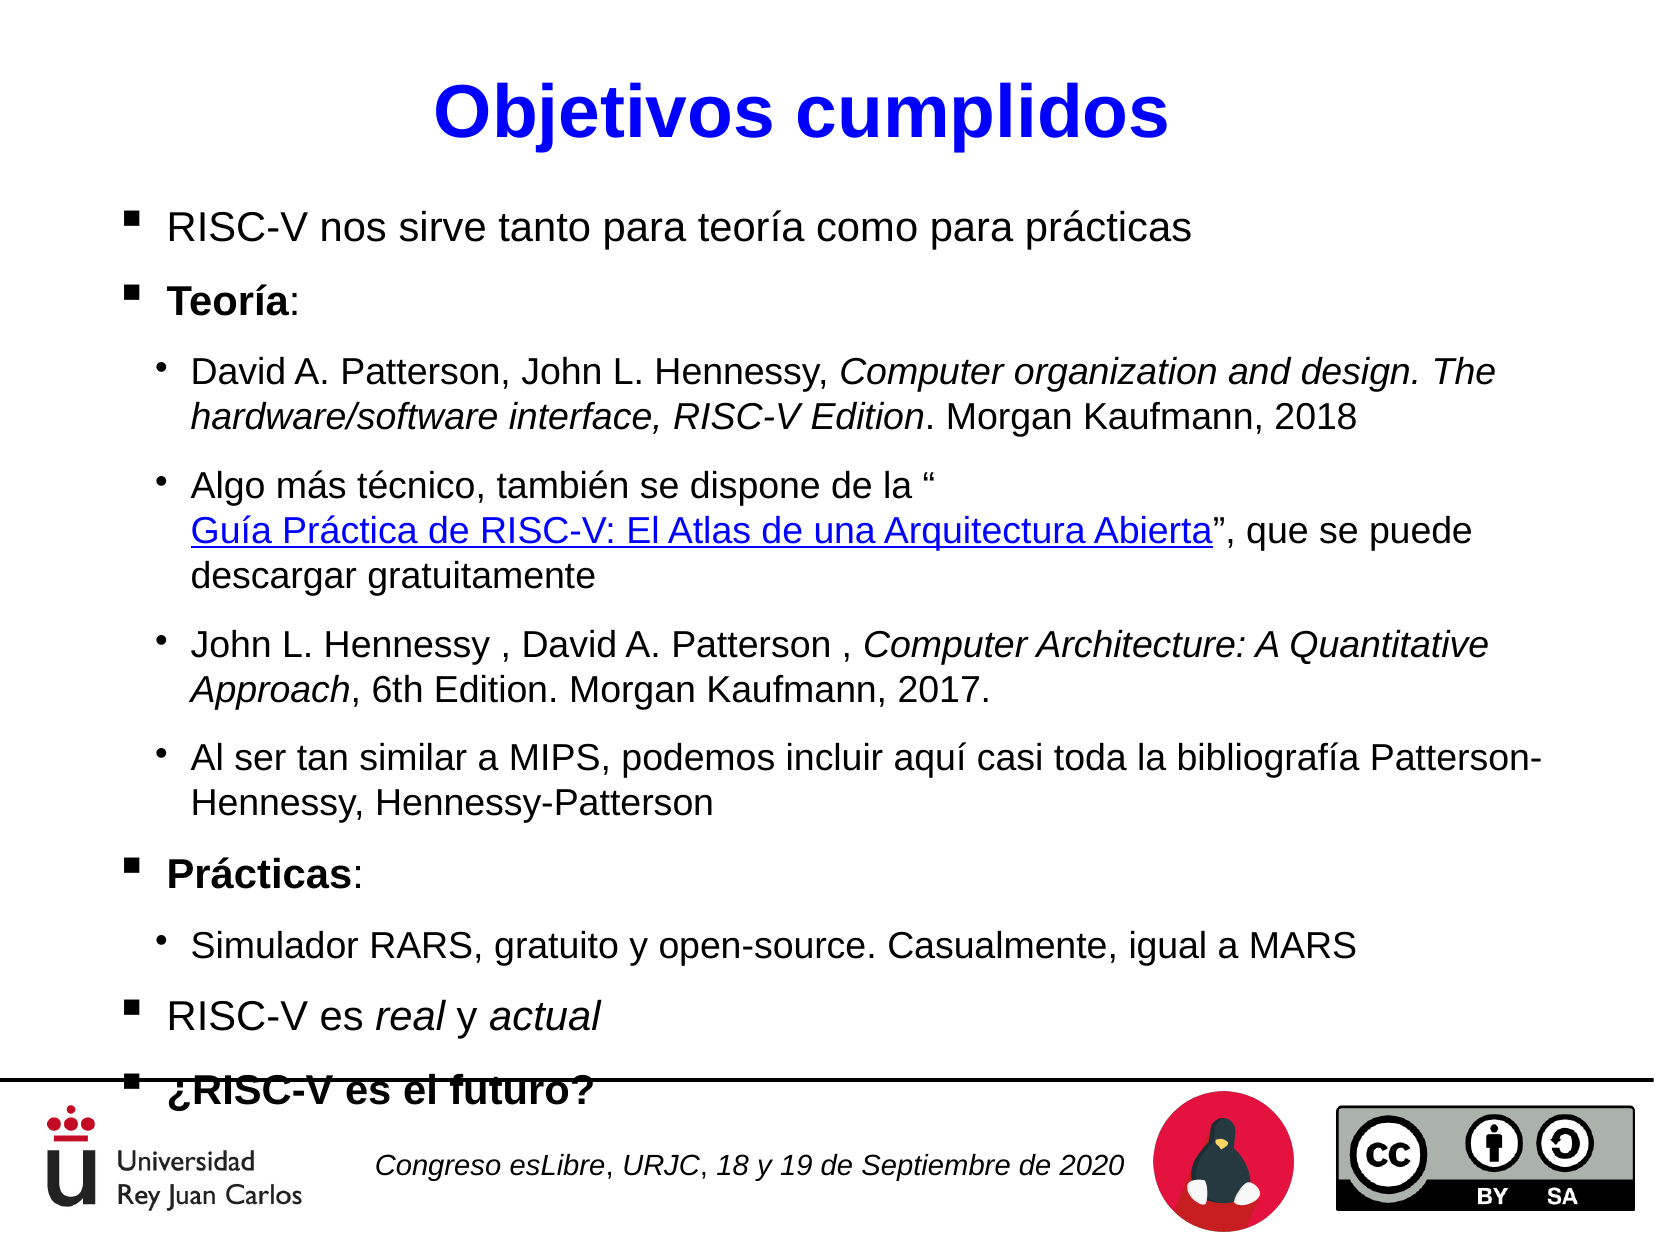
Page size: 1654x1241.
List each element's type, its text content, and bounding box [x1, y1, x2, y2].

picture [1153, 1091, 1294, 1232]
text_box RISC-V nos sirve tanto para teoría como para prácticas Teoría: David A. Patterson, John L. Hennessy, Computer organization and design. The hardware/software interface, RISC-V Edition. Morgan Kaufmann, 2018 Algo más técnico, también se dispone de la “Guía Práctica de RISC-V: El Atlas de una Arquitectura Abierta”, que se puede descargar gratuitamente John L. Hennessy , David A. Patterson , Computer Architecture: A Quantitative Approach, 6th Edition. Morgan Kaufmann, 2017. Al ser tan similar a MIPS, podemos incluir aquí casi toda la bibliografía Patterson-Hennessy, Hennessy-Patterson Prácticas: Simulador RARS, gratuito y open-source. Casualmente, igual a MARS RISC-V es real y actual ¿RISC-V es el futuro? [104, 192, 1590, 1080]
text_box Objetivos cumplidos [142, 54, 1463, 161]
picture [1336, 1094, 1635, 1221]
text_box Congreso esLibre, URJC, 18 y 19 de Septiembre de 2020 [359, 1139, 1153, 1215]
picture [30, 1094, 315, 1220]
